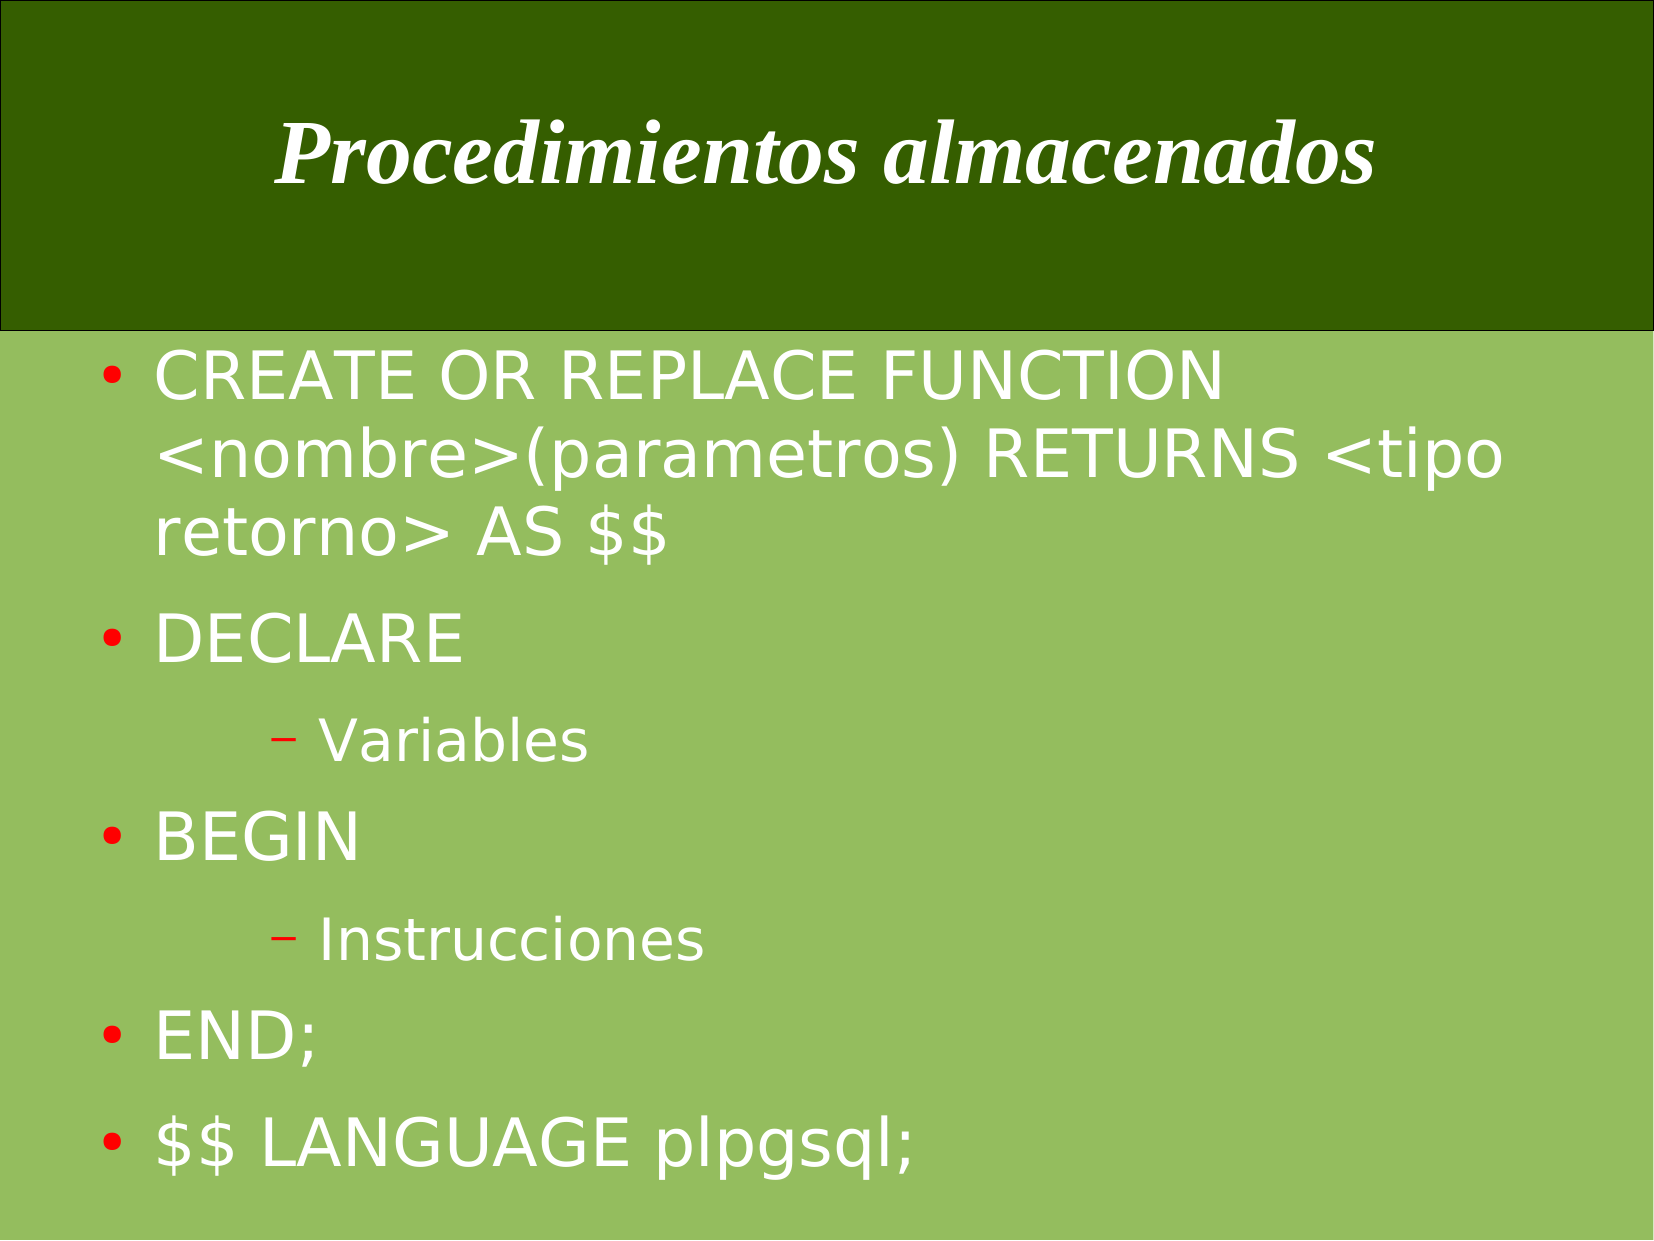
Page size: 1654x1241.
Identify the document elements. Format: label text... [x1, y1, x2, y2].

list CREATE OR REPLACE FUNCTION <nombre>(parametros) RETURNS <tipo retorno> AS $$ DECLARE Variables BEGIN Instrucciones END; $$ LANGUAGE plpgsql; [82, 337, 1571, 1183]
title Procedimientos almacenados [82, 49, 1571, 257]
